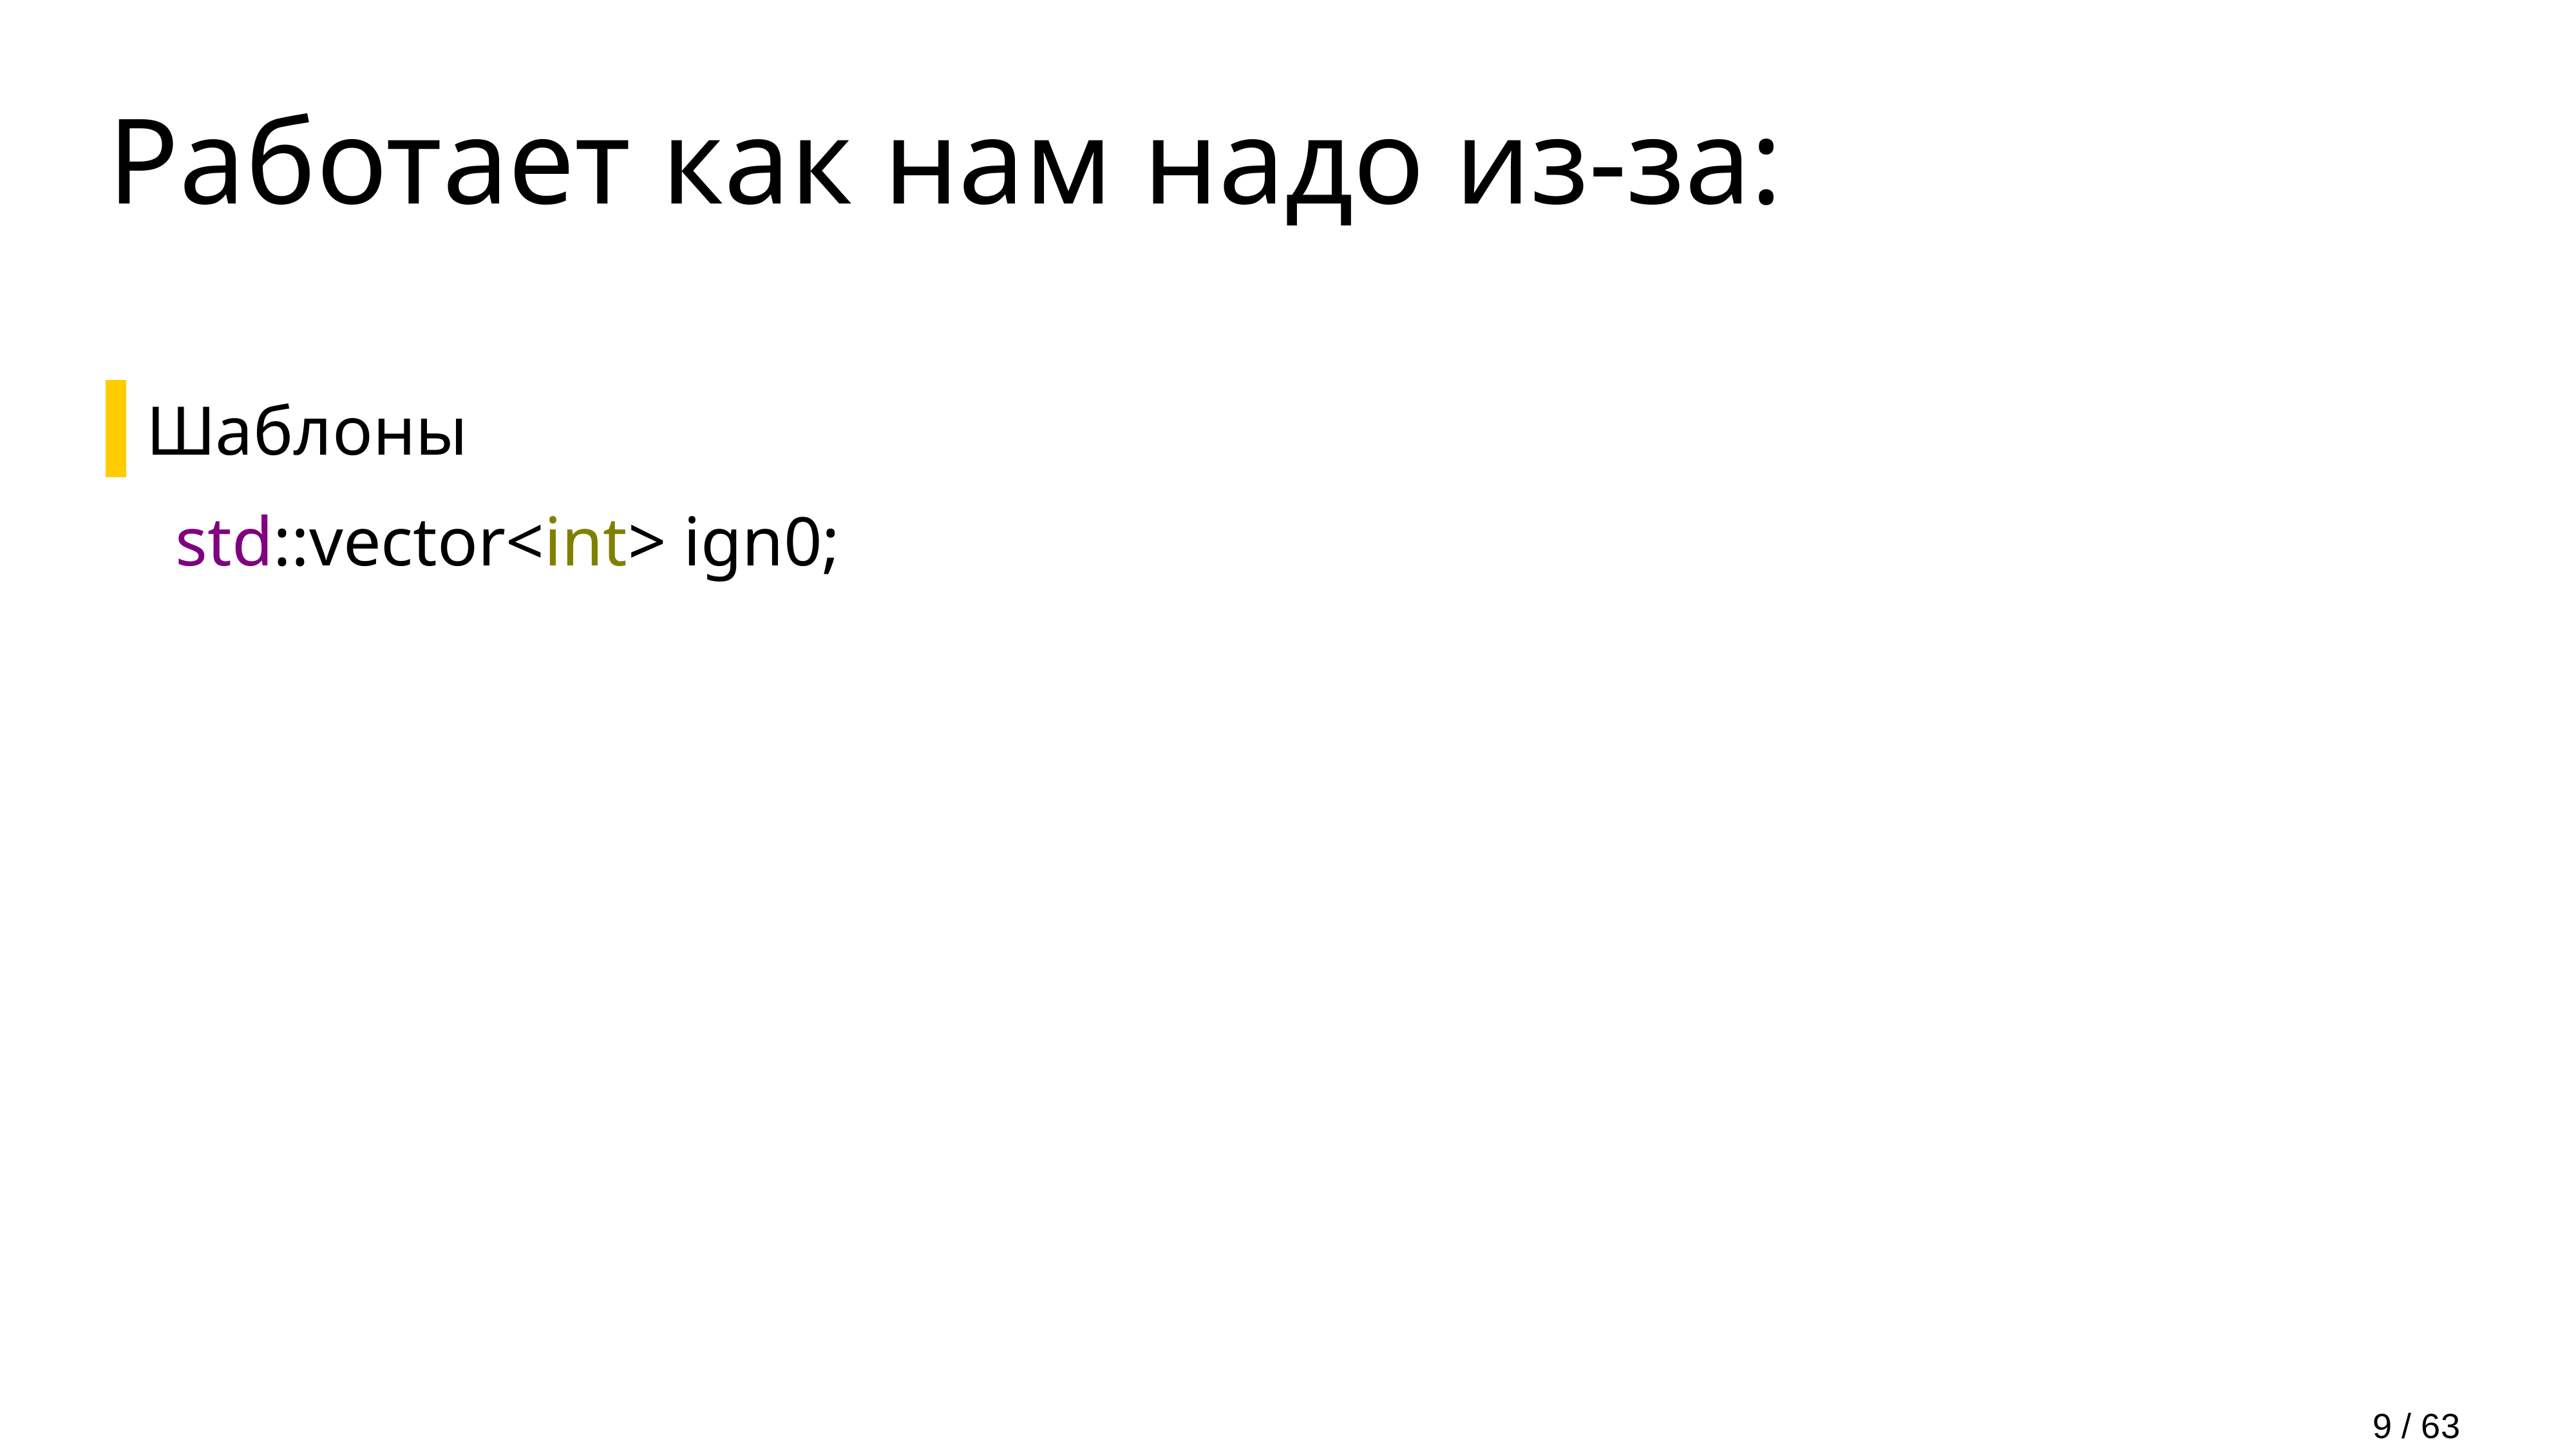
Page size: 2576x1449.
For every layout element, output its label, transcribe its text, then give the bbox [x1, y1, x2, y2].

text_box <number> / 63 [2363, 1402, 2576, 1449]
title Работает как нам надо из-за: [108, 80, 2468, 242]
text_box Шаблоны std::vector<int> ign0; [96, 364, 2512, 1419]
